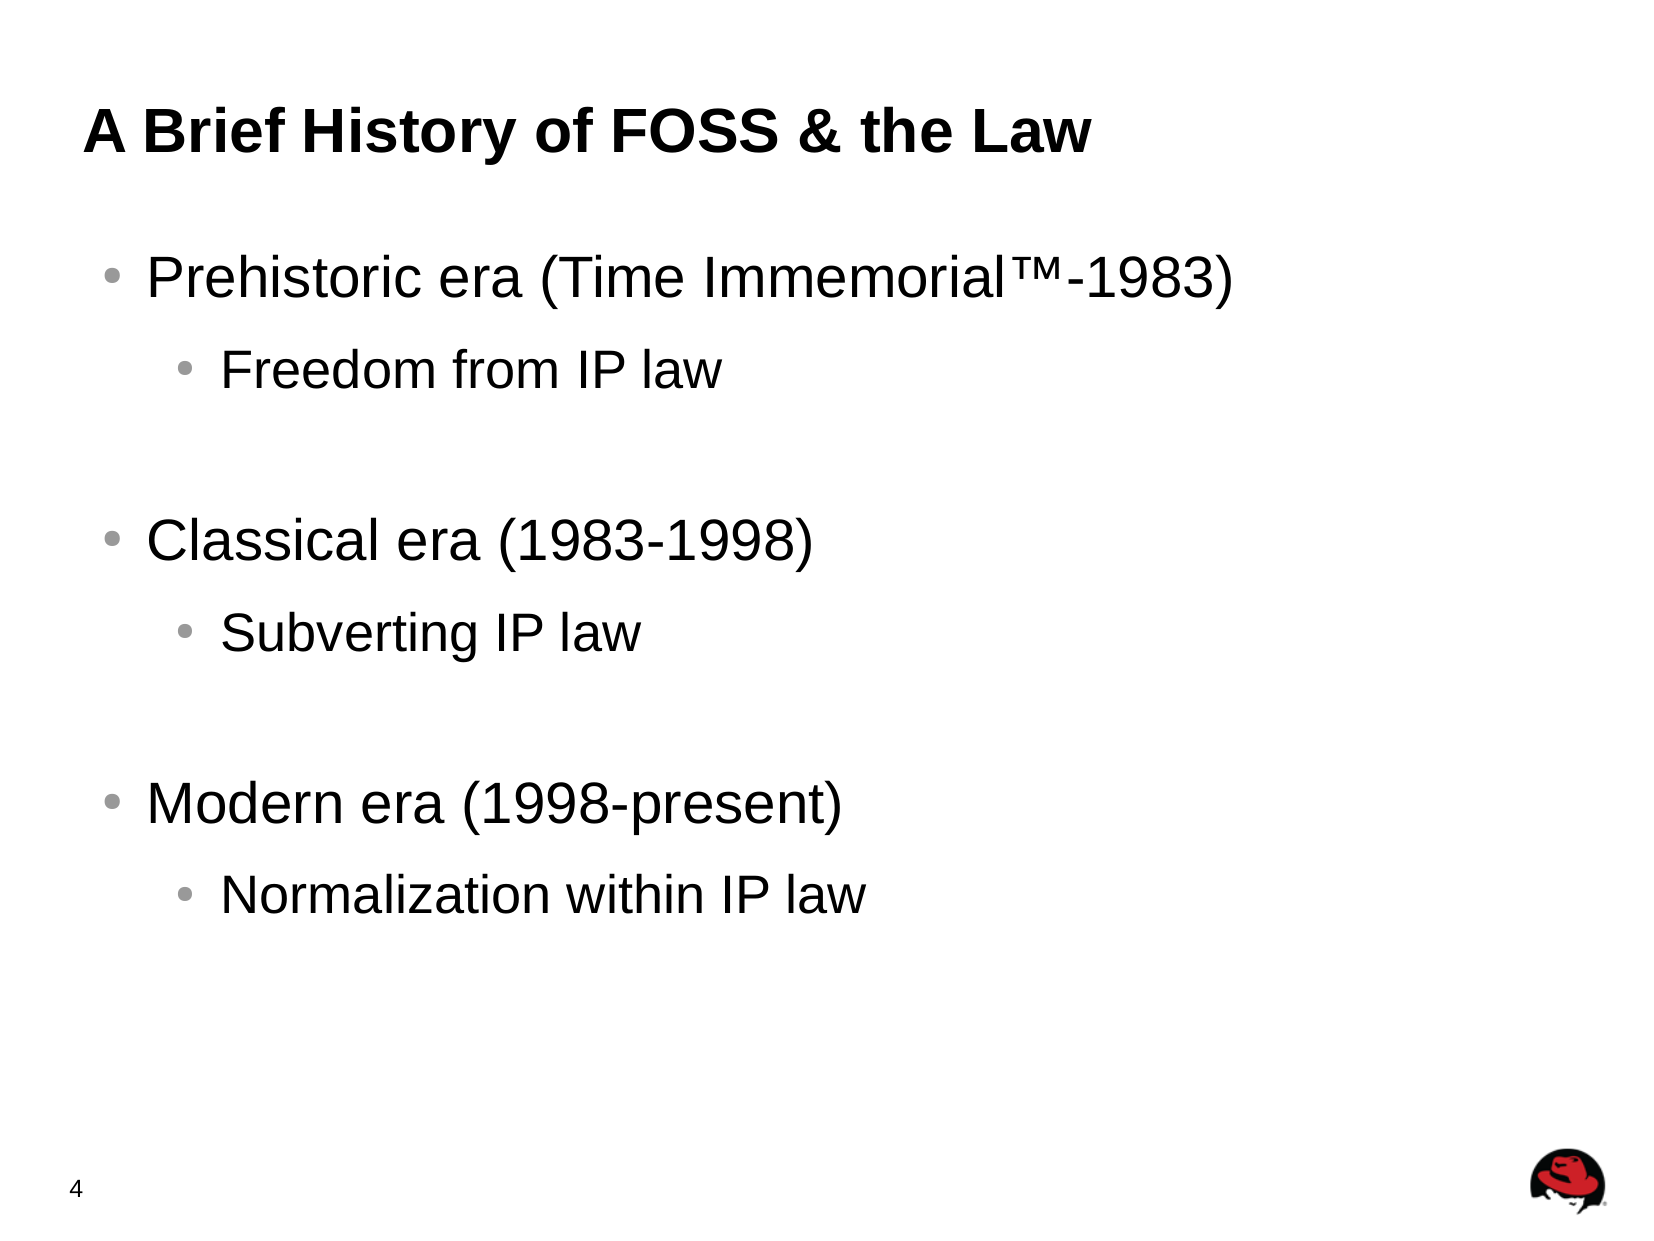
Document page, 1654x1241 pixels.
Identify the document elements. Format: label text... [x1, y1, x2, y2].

title A Brief History of FOSS & the Law [82, 45, 1571, 218]
list Prehistoric era (Time Immemorial™-1983) Freedom from IP law Classical era (1983-1998) Subverting IP law Modern era (1998-present) Normalization within IP law [86, 244, 1576, 1163]
picture [1529, 1146, 1613, 1224]
